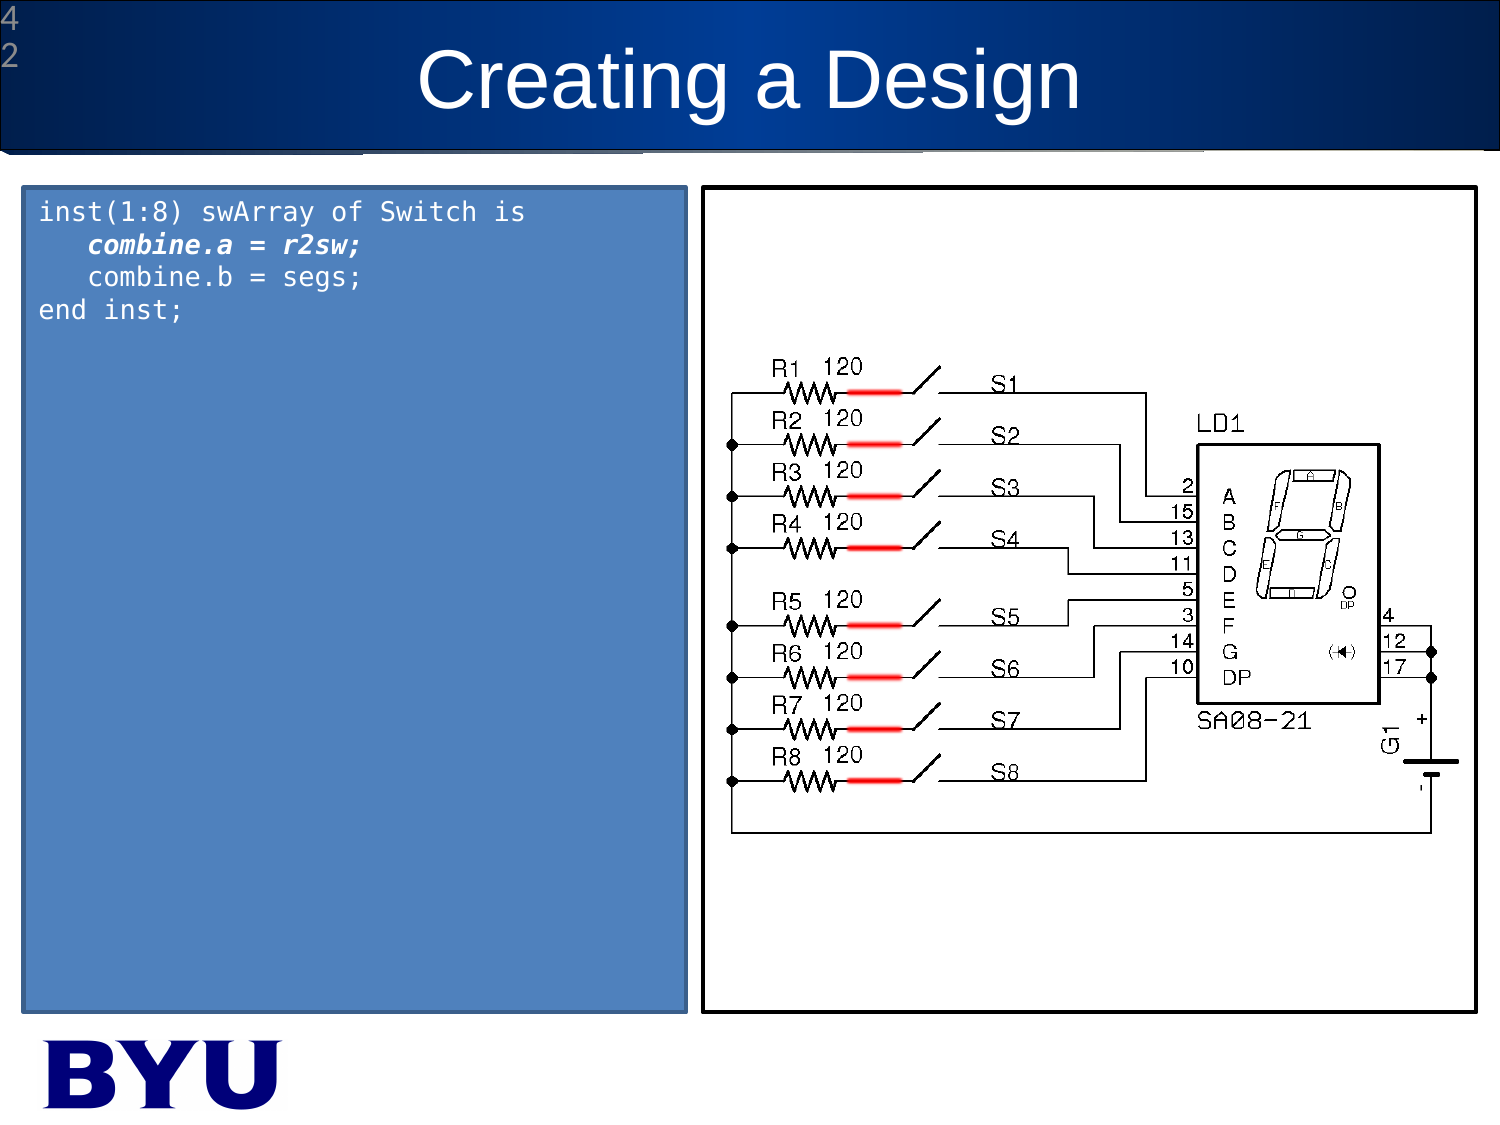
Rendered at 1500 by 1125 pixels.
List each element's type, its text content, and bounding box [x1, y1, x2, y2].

picture [37, 1039, 288, 1111]
text_box [702, 187, 1477, 1013]
title Creating a Design [75, 0, 1425, 150]
picture [714, 338, 1471, 853]
text_box inst(1:8) swArray of Switch is combine.a = r2sw; combine.b = segs; end inst; [23, 187, 686, 1013]
